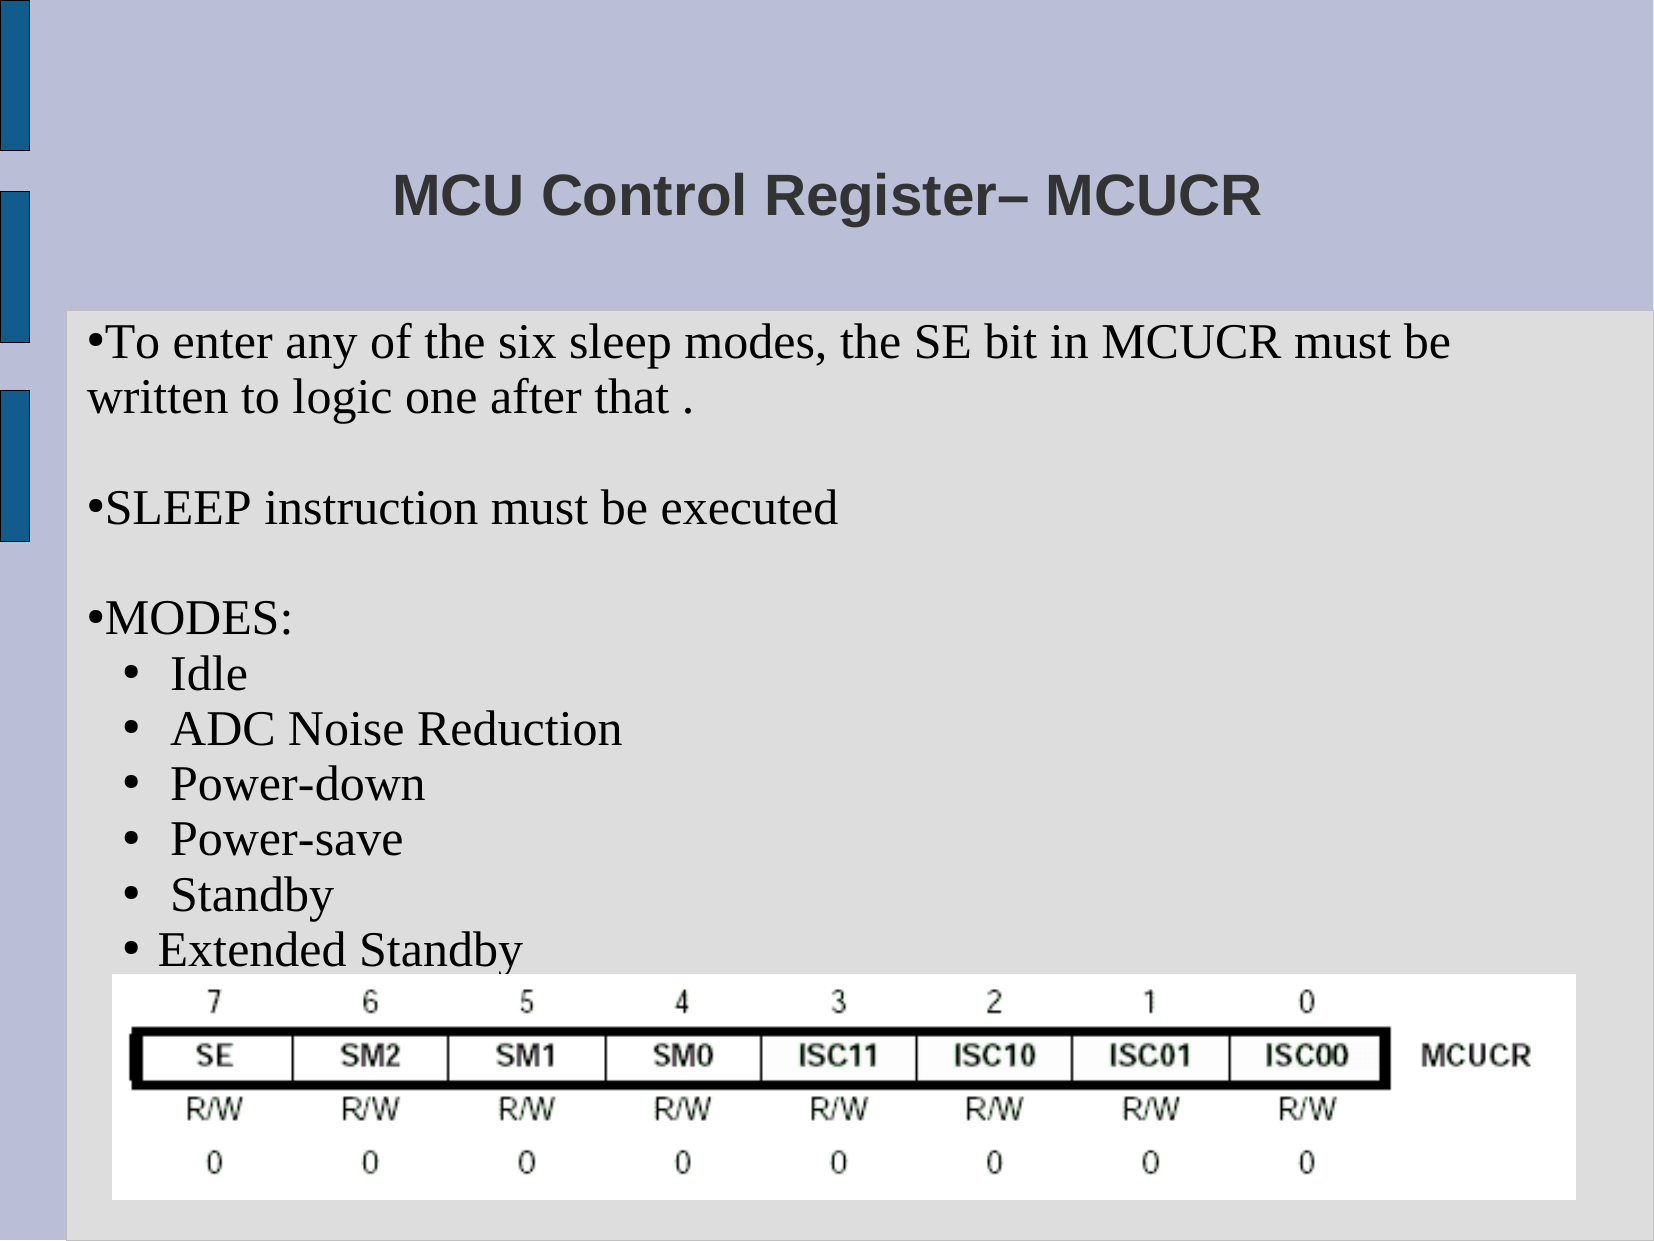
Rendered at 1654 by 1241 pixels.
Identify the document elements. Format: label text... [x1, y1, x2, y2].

picture [112, 974, 1576, 1201]
title MCU Control Register– MCUCR [121, 91, 1534, 299]
subtitle To enter any of the six sleep modes, the SE bit in MCUCR must be written to logic one after that . SLEEP instruction must be executed MODES: Idle ADC Noise Reduction Power-down Power-save Standby Extended Standby [86, 313, 1576, 978]
